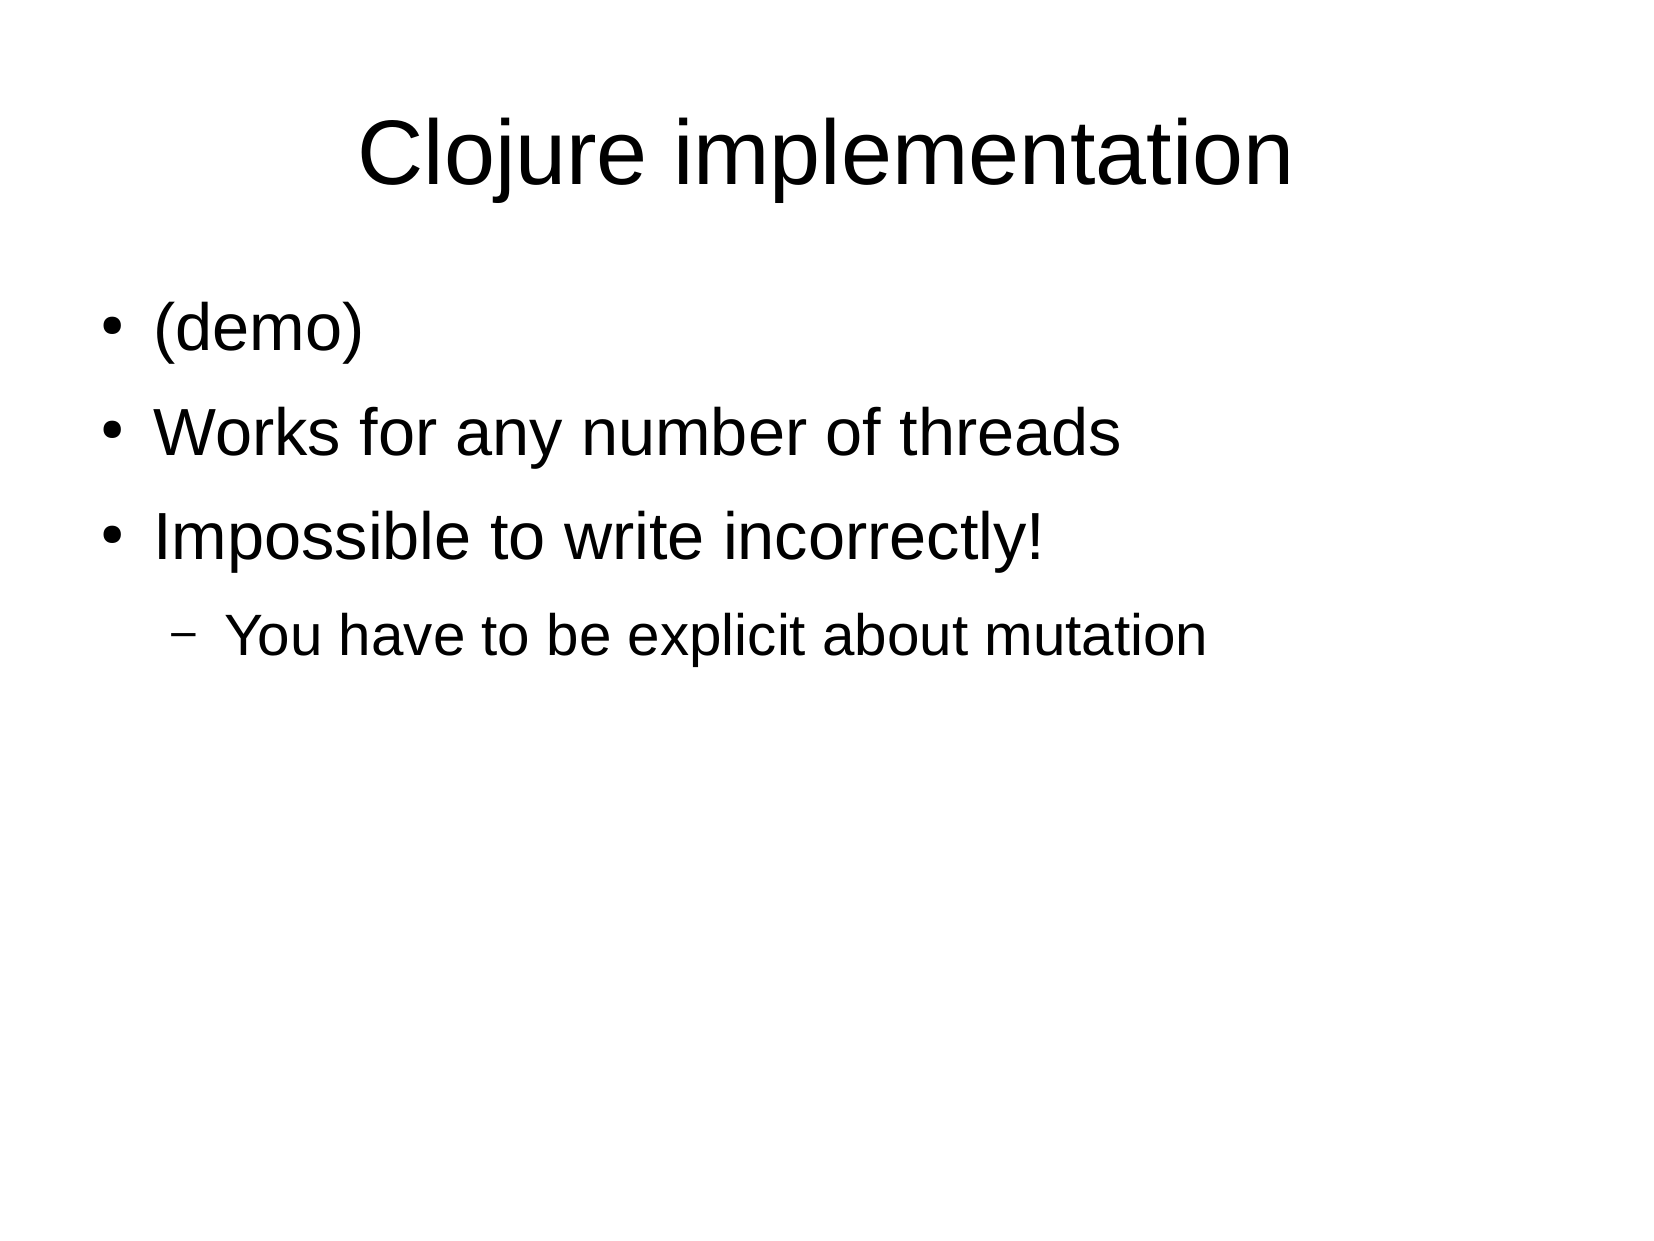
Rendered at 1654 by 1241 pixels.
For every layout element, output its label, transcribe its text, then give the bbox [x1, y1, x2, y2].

title Clojure implementation [82, 49, 1571, 257]
list (demo) Works for any number of threads Impossible to write incorrectly! You have to be explicit about mutation [82, 290, 1571, 1010]
